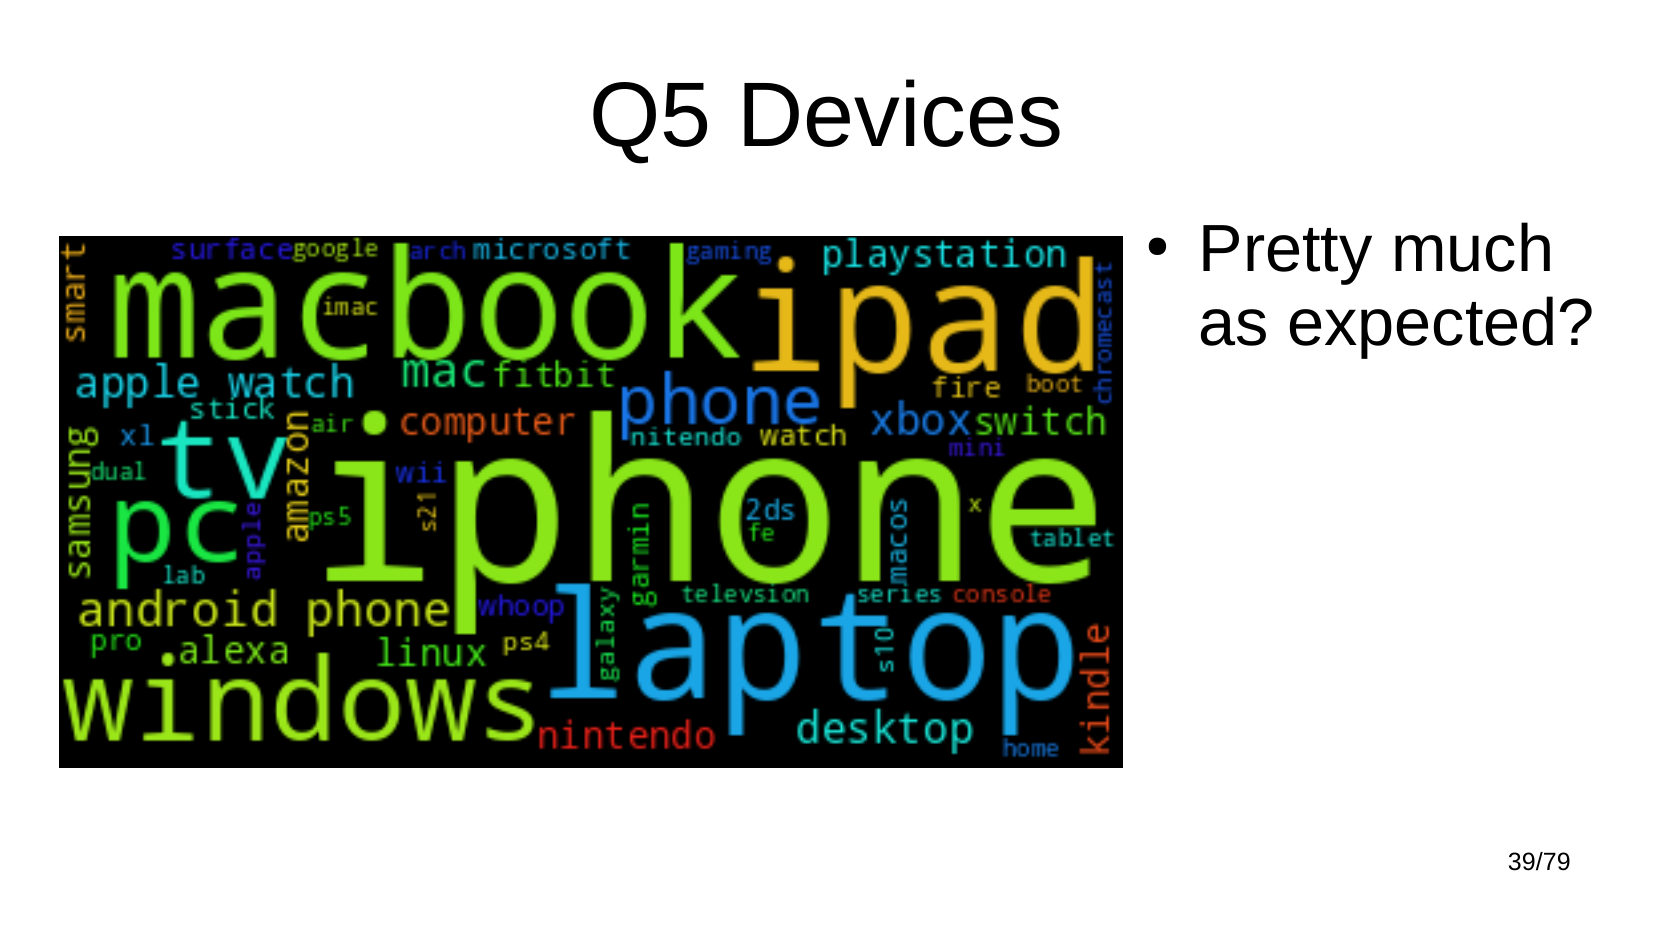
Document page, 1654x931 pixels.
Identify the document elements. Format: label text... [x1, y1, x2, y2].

title Q5 Devices [82, 37, 1571, 193]
list Pretty much as expected? [1127, 210, 1636, 751]
picture [59, 236, 1123, 768]
